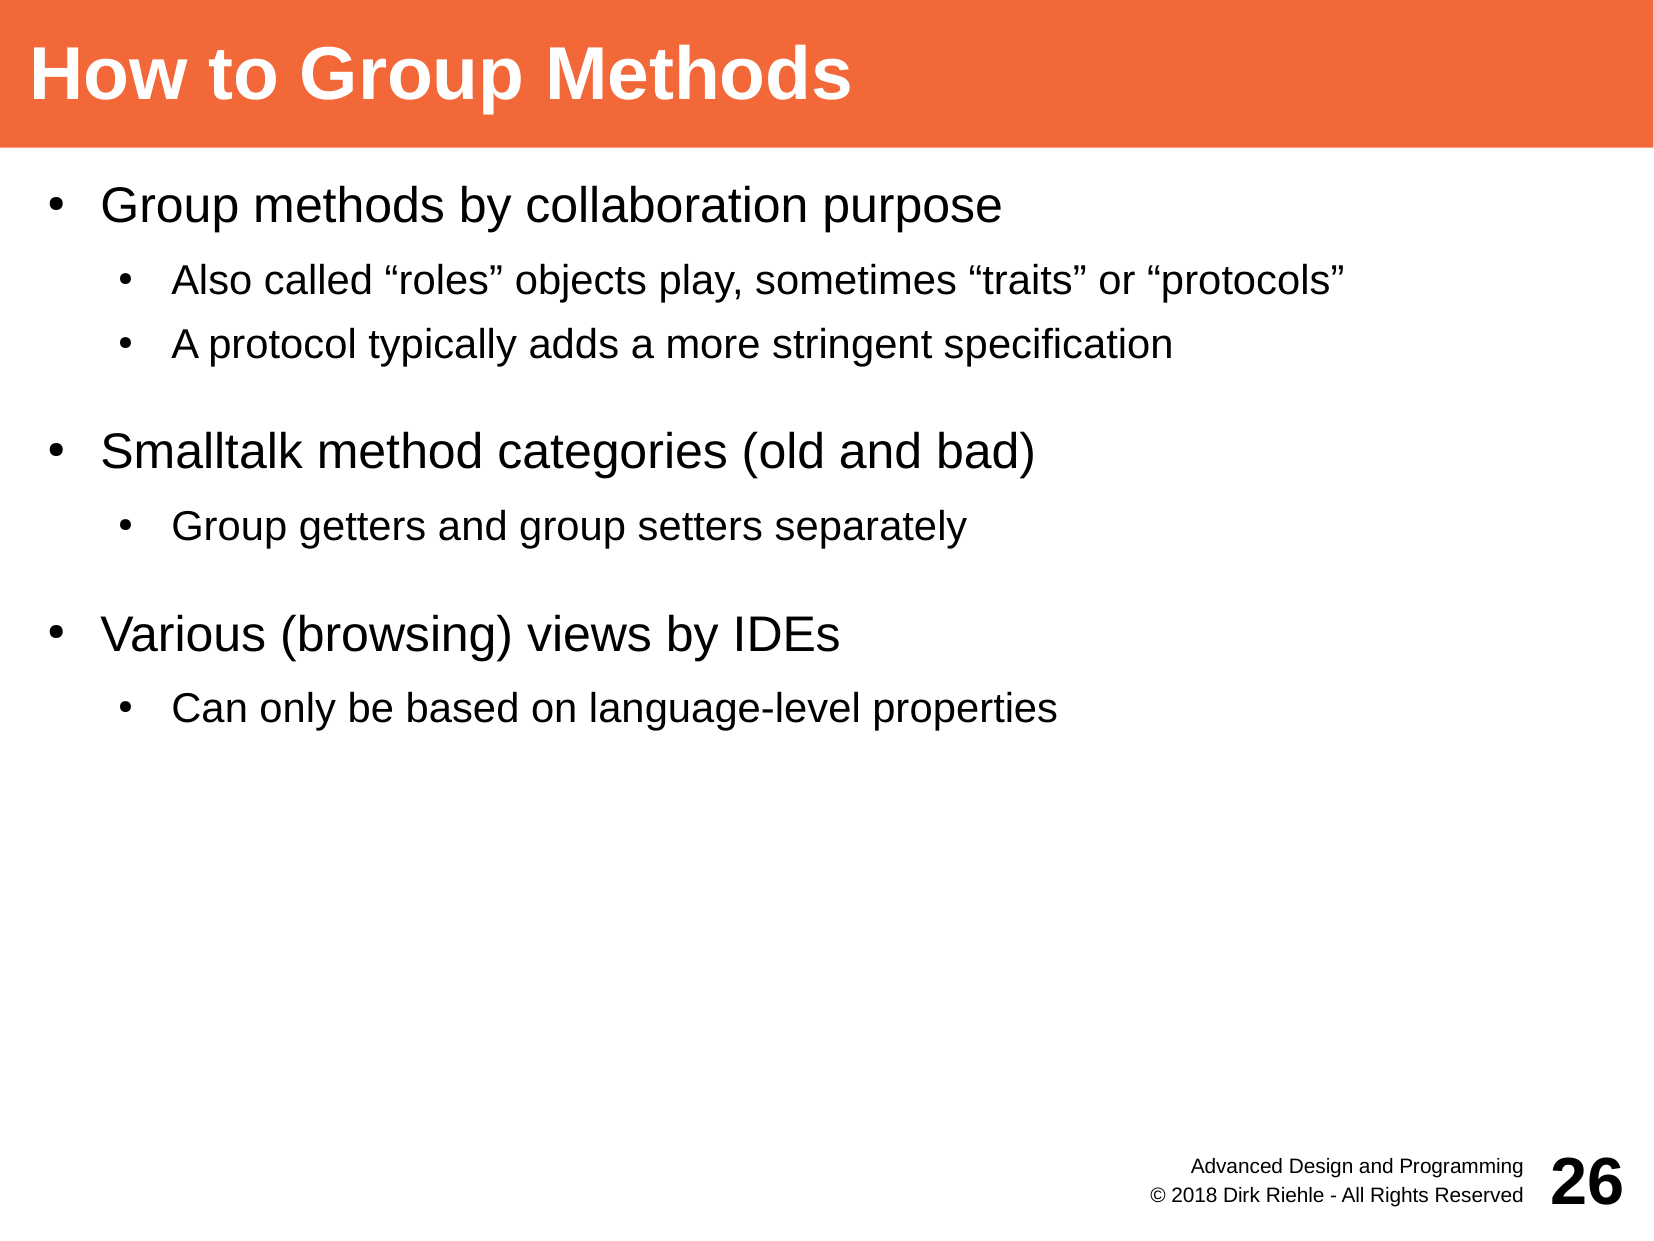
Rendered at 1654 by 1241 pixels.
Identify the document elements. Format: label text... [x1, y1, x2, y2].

list Group methods by collaboration purpose Also called “roles” objects play, sometimes “traits” or “protocols” A protocol typically adds a more stringent specification Smalltalk method categories (old and bad) Group getters and group setters separately Various (browsing) views by IDEs Can only be based on language-level properties [29, 177, 1625, 1063]
title How to Group Methods [0, 0, 1654, 148]
